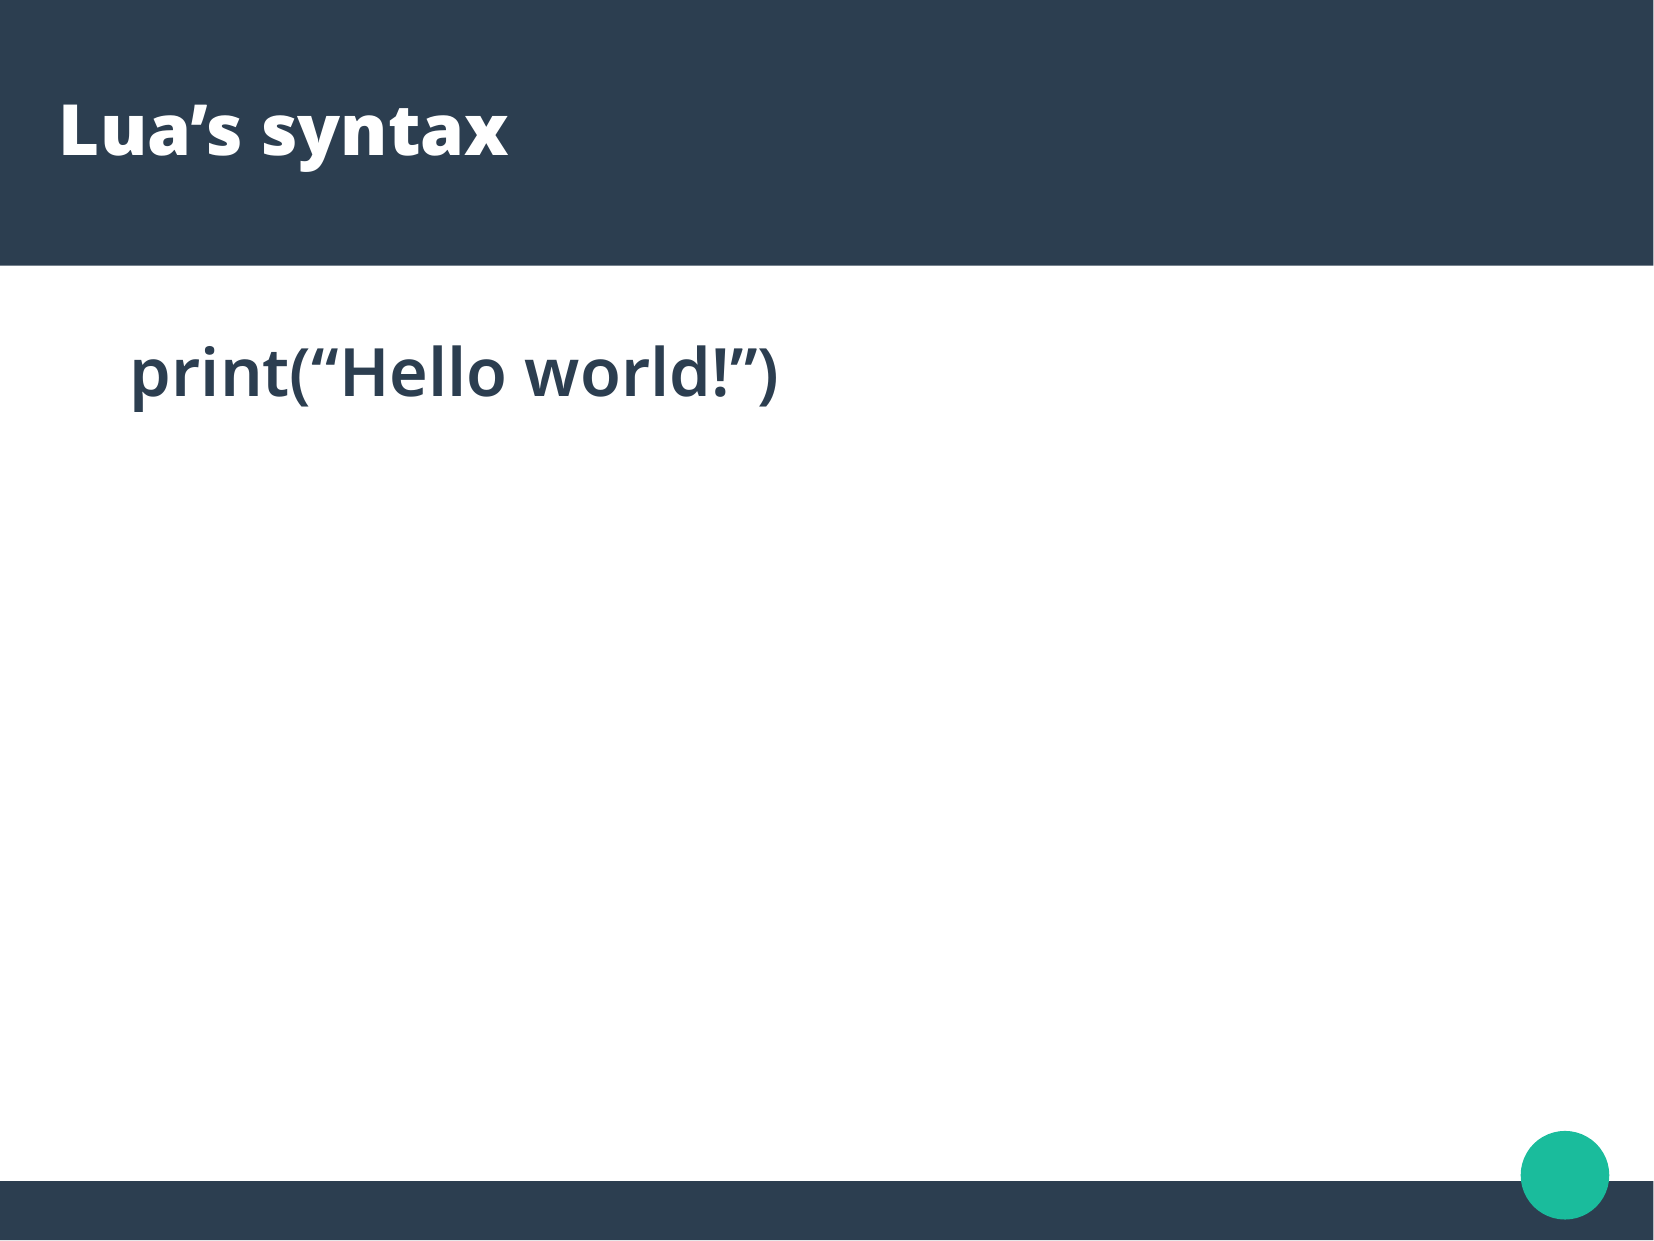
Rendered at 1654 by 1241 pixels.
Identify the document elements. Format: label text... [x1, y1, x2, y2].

list print(“Hello world!”) [59, 324, 1595, 1152]
title Lua’s syntax [59, 49, 1595, 207]
